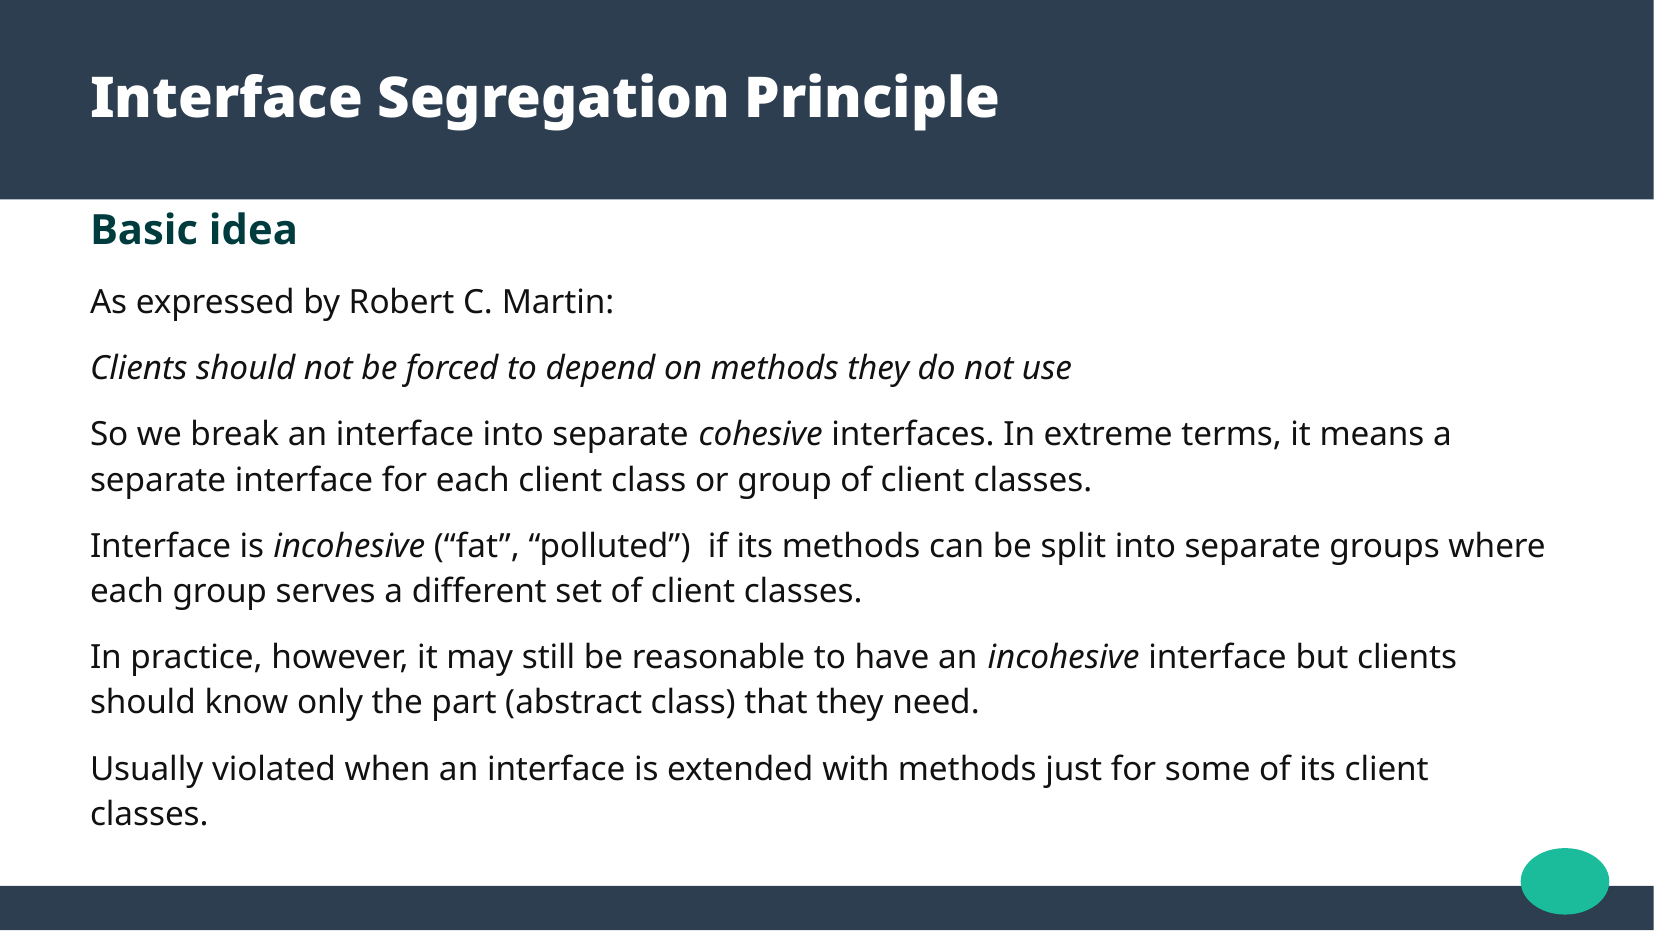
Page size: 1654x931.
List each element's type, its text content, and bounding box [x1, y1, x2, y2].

title Interface Segregation Principle [90, 37, 1595, 155]
subtitle Basic idea As expressed by Robert C. Martin: Clients should not be forced to depend on methods they do not use So we break an interface into separate cohesive interfaces. In extreme terms, it means a separate interface for each client class or group of client classes. Interface is incohesive (“fat”, “polluted”) if its methods can be split into separate groups where each group serves a different set of client classes. In practice, however, it may still be reasonable to have an incohesive interface but clients should know only the part (abstract class) that they need. Usually violated when an interface is extended with methods just for some of its client classes. [90, 195, 1556, 841]
